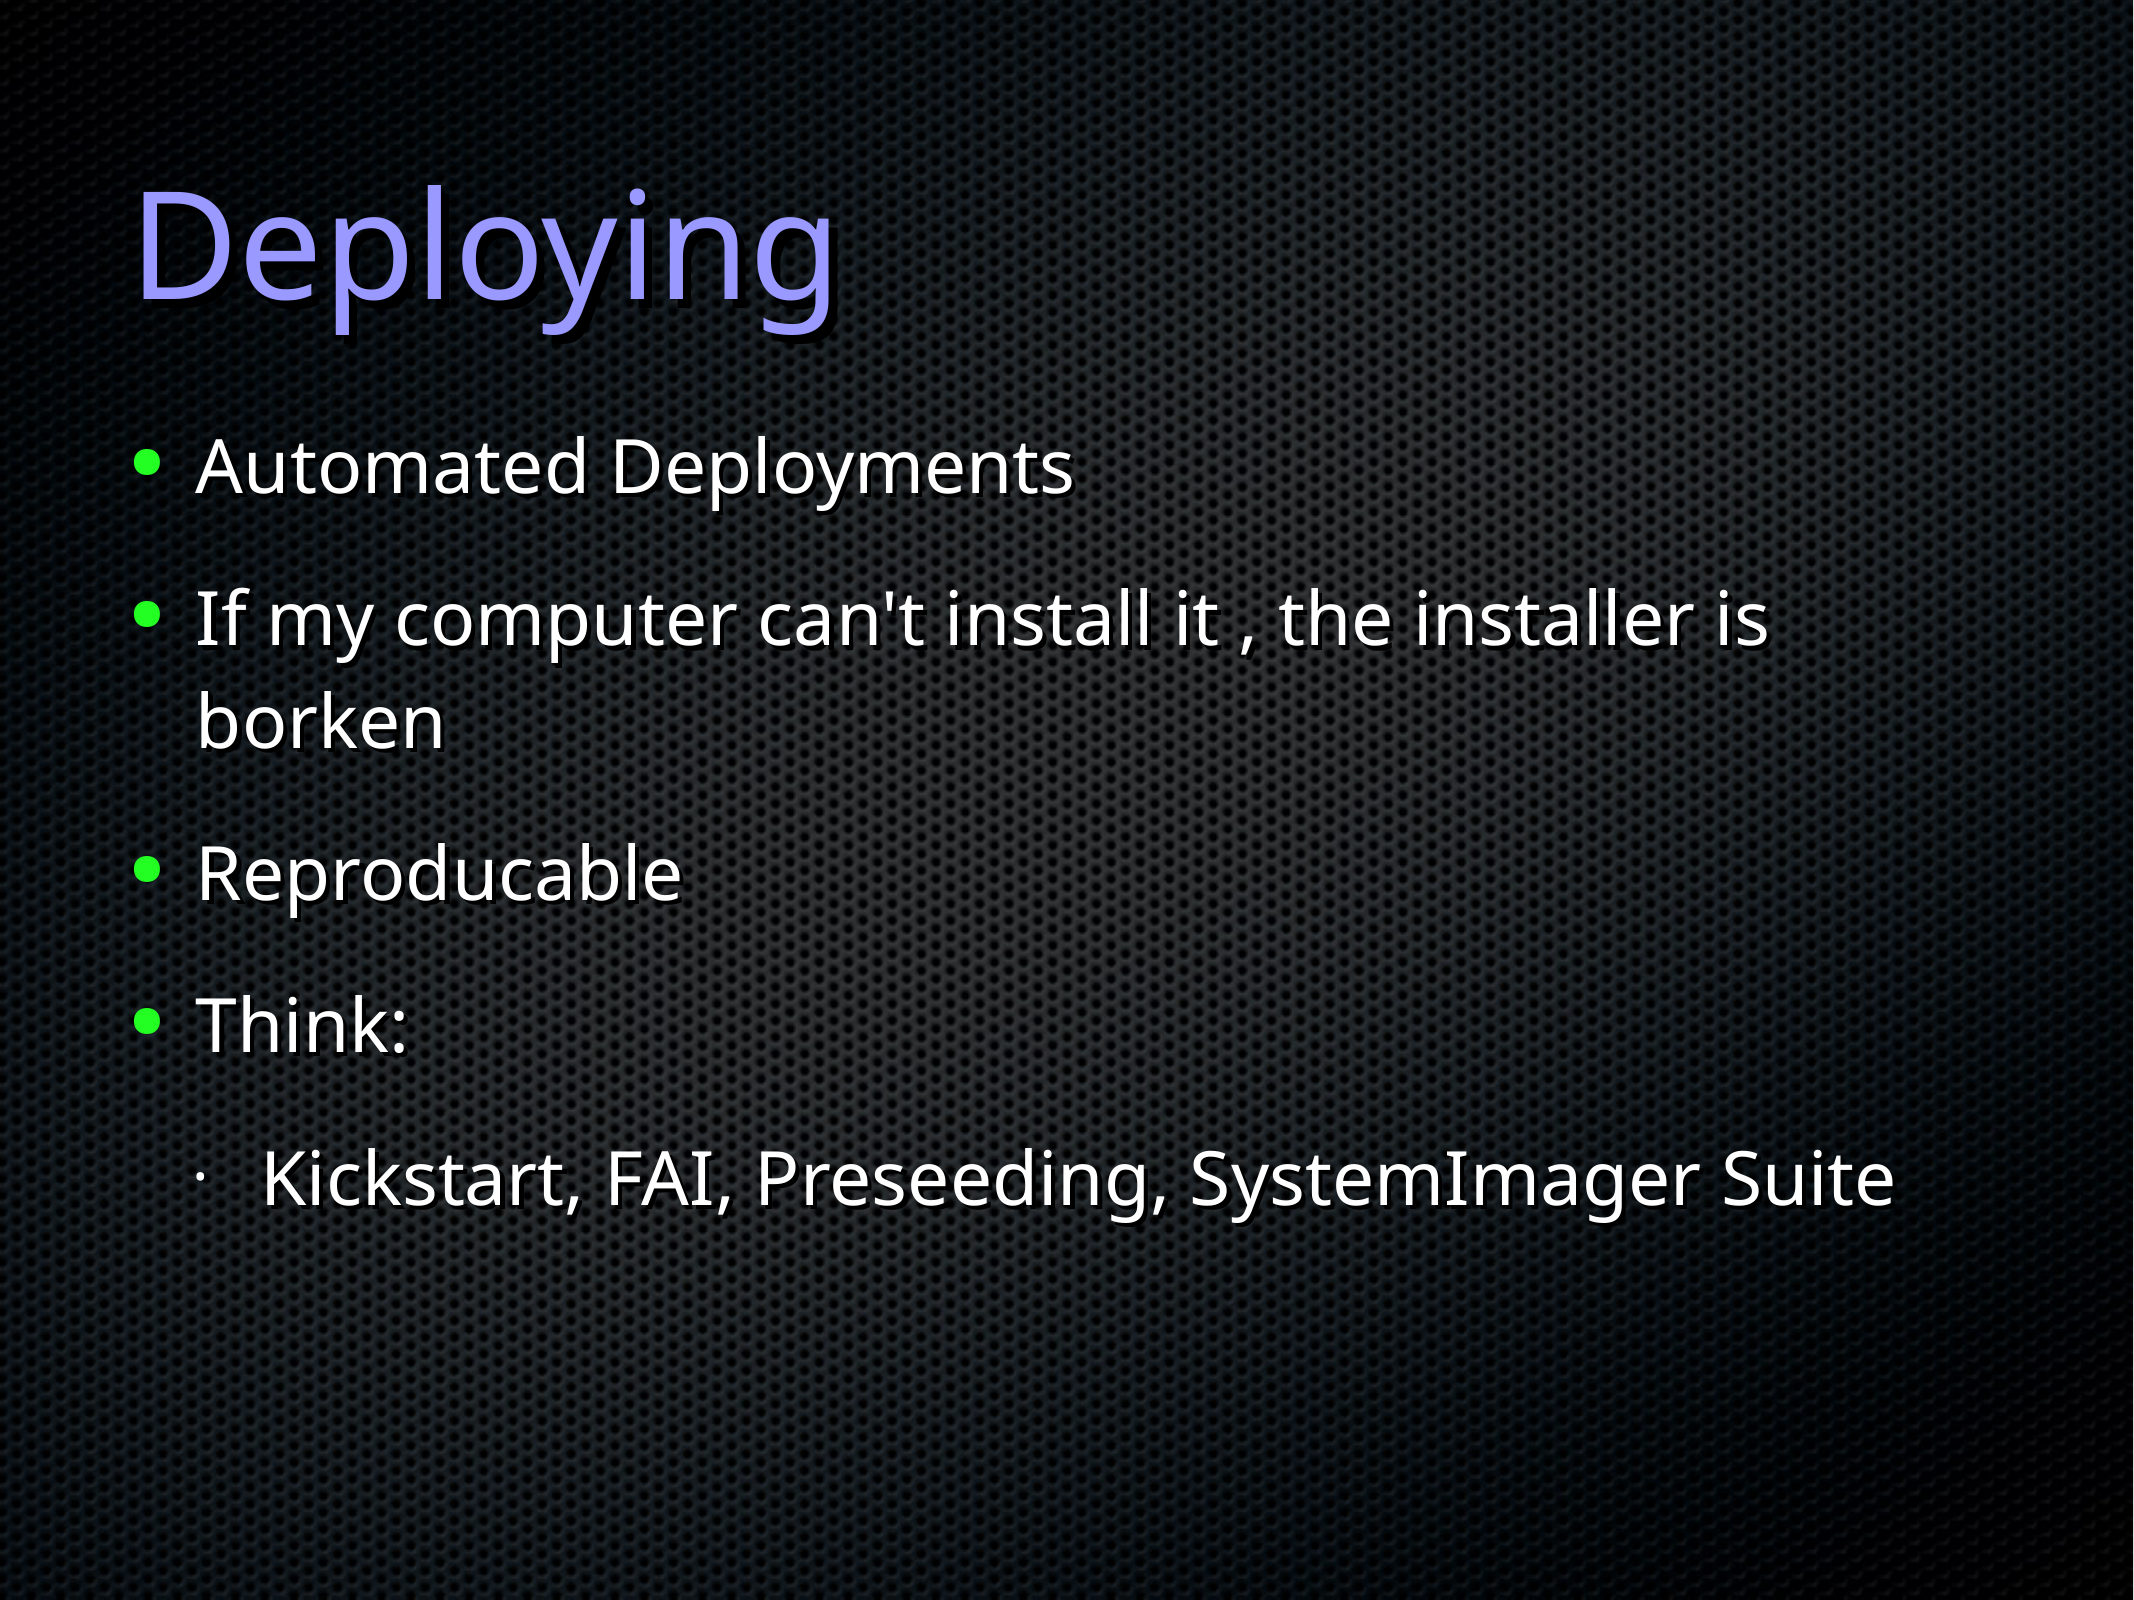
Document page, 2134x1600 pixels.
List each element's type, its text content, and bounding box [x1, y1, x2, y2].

list Automated Deployments If my computer can't install it , the installer is borken Reproducable Think: Kickstart, FAI, Preseeding, SystemImager Suite [129, 413, 2005, 1522]
picture [0, 0, 2134, 1600]
title Deploying [129, 49, 2005, 413]
